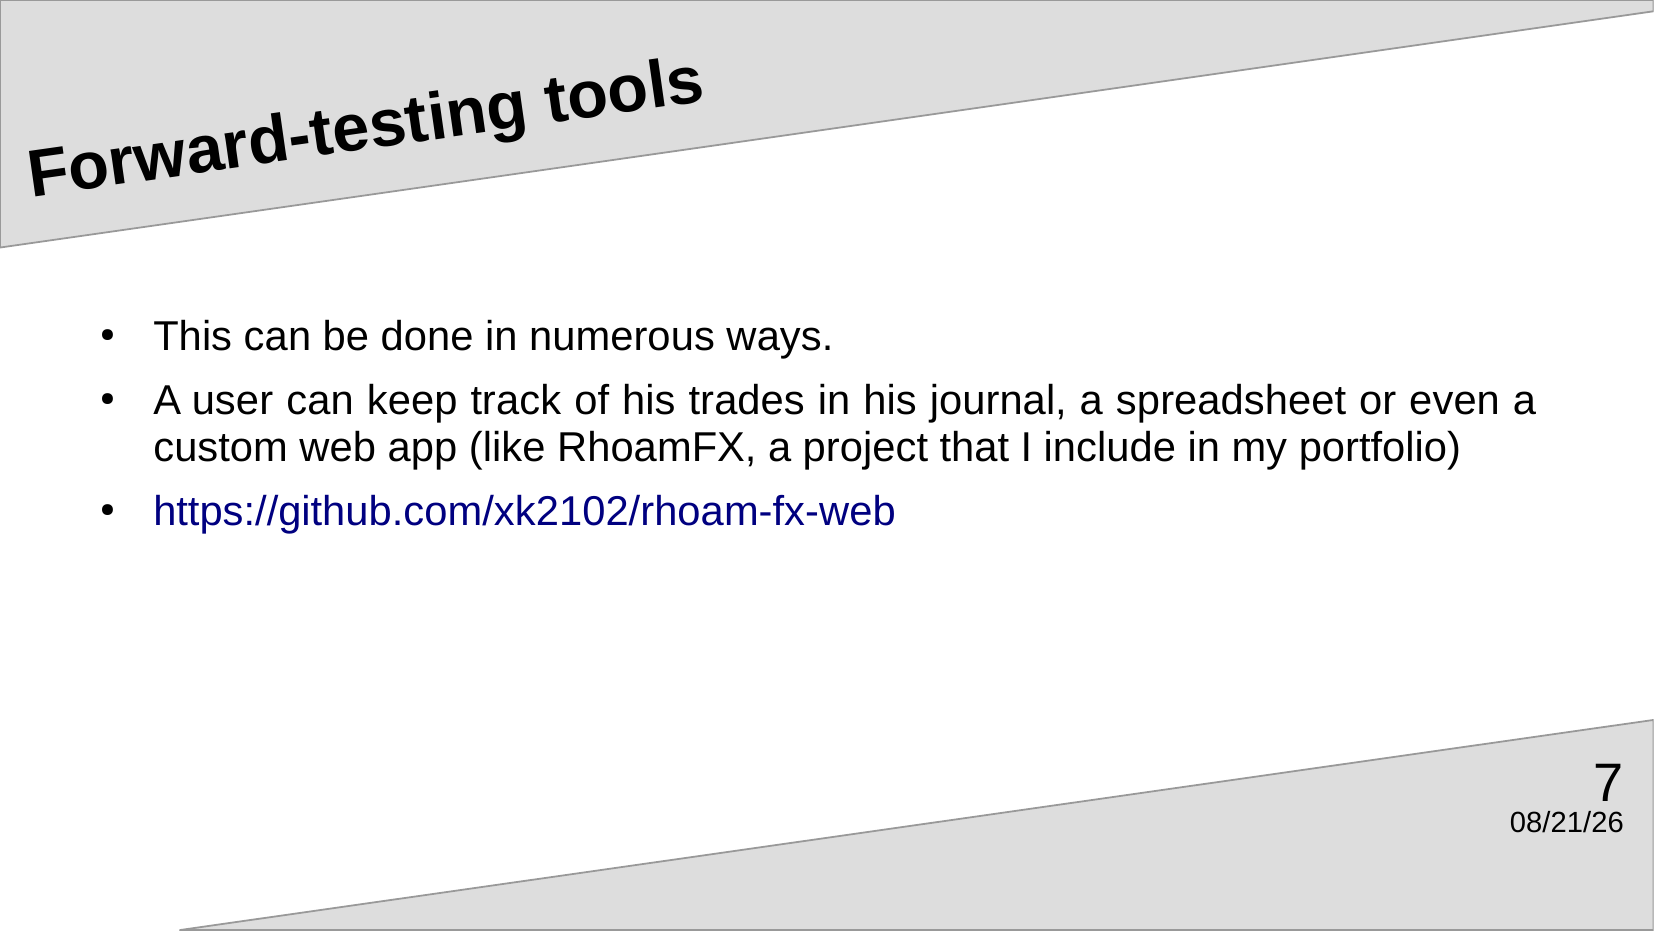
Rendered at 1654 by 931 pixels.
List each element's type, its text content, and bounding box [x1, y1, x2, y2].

list This can be done in numerous ways. A user can keep track of his trades in his journal, a spreadsheet or even a custom web app (like RhoamFX, a project that I include in my portfolio) https://github.com/xk2102/rhoam-fx-web [82, 248, 1538, 789]
title Forward-testing tools [16, 0, 1501, 252]
